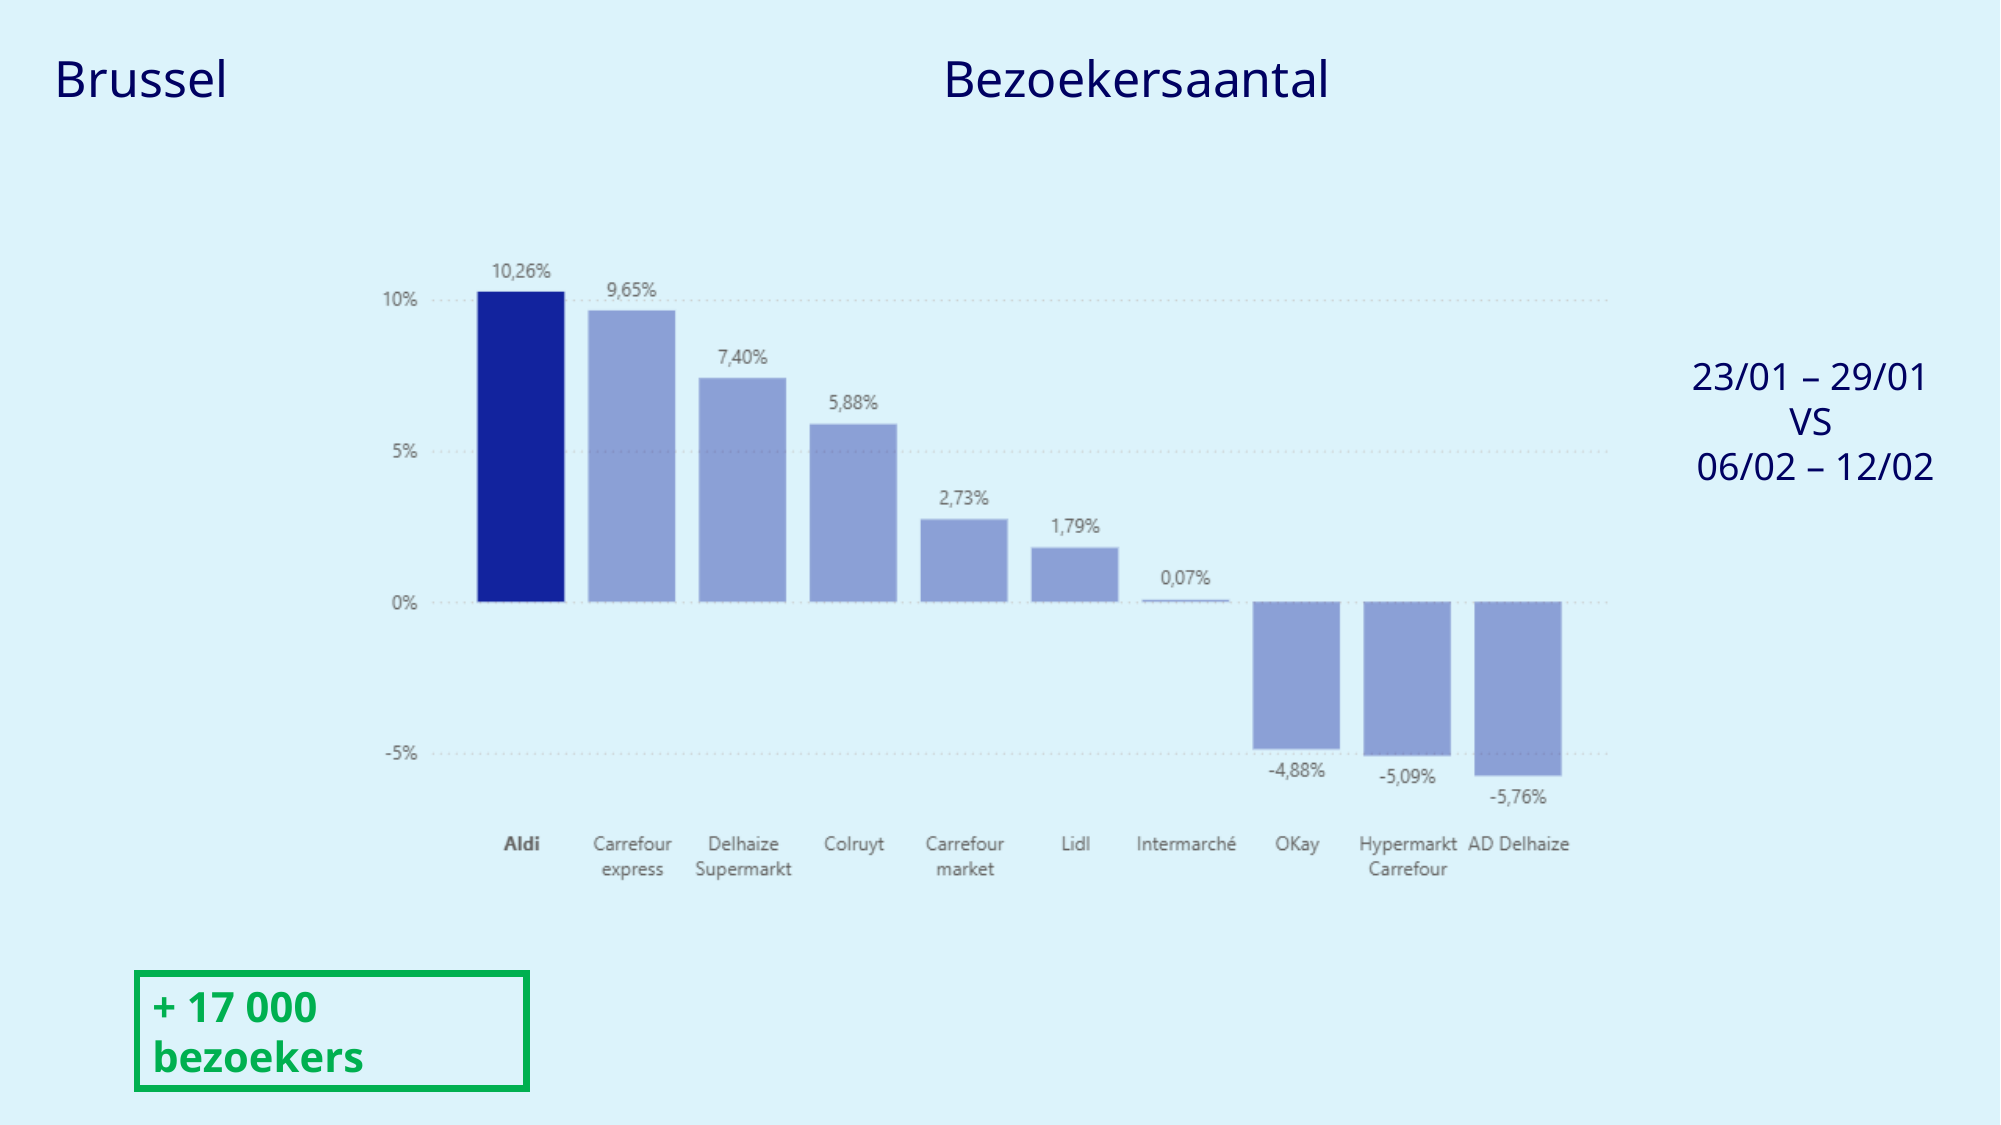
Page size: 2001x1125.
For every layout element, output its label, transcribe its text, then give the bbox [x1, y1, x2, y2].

text_box Bezoekersaantal [928, 39, 1441, 116]
text_box 23/01 – 29/01 VS 06/02 – 12/02 [1609, 345, 2000, 498]
text_box + 17 000 bezoekers [137, 973, 527, 1040]
picture [336, 231, 1664, 921]
text_box Brussel [39, 39, 391, 116]
